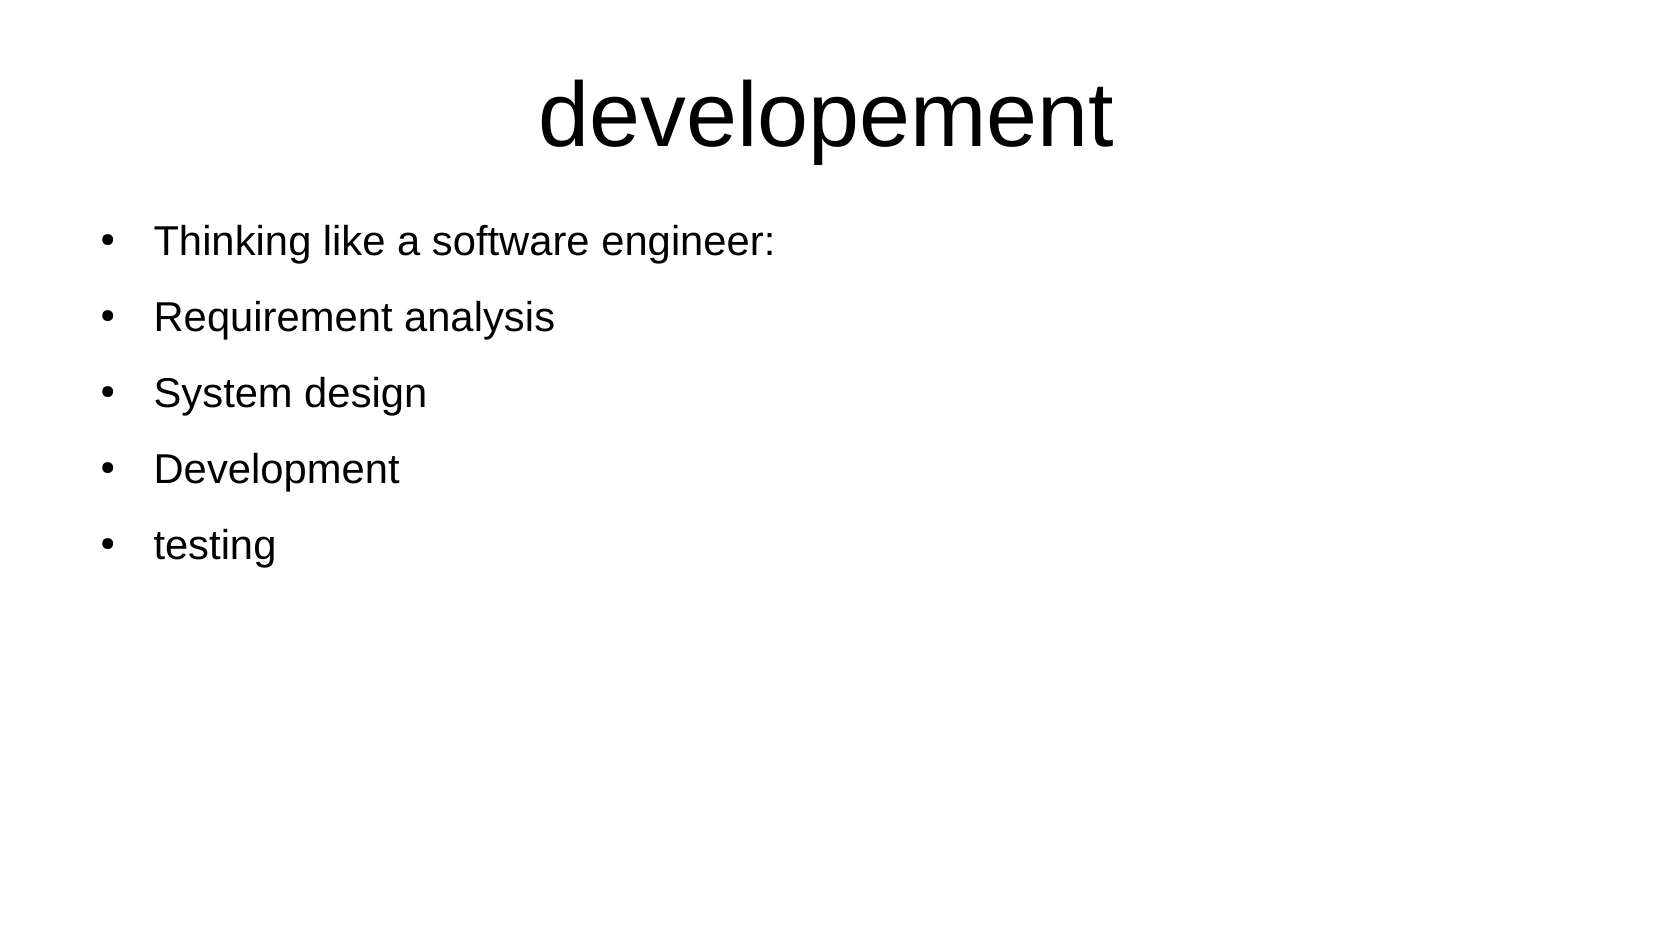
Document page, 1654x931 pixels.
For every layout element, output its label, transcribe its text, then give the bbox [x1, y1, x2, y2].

title developement [82, 37, 1571, 193]
list Thinking like a software engineer: Requirement analysis System design Development testing [82, 217, 1571, 758]
